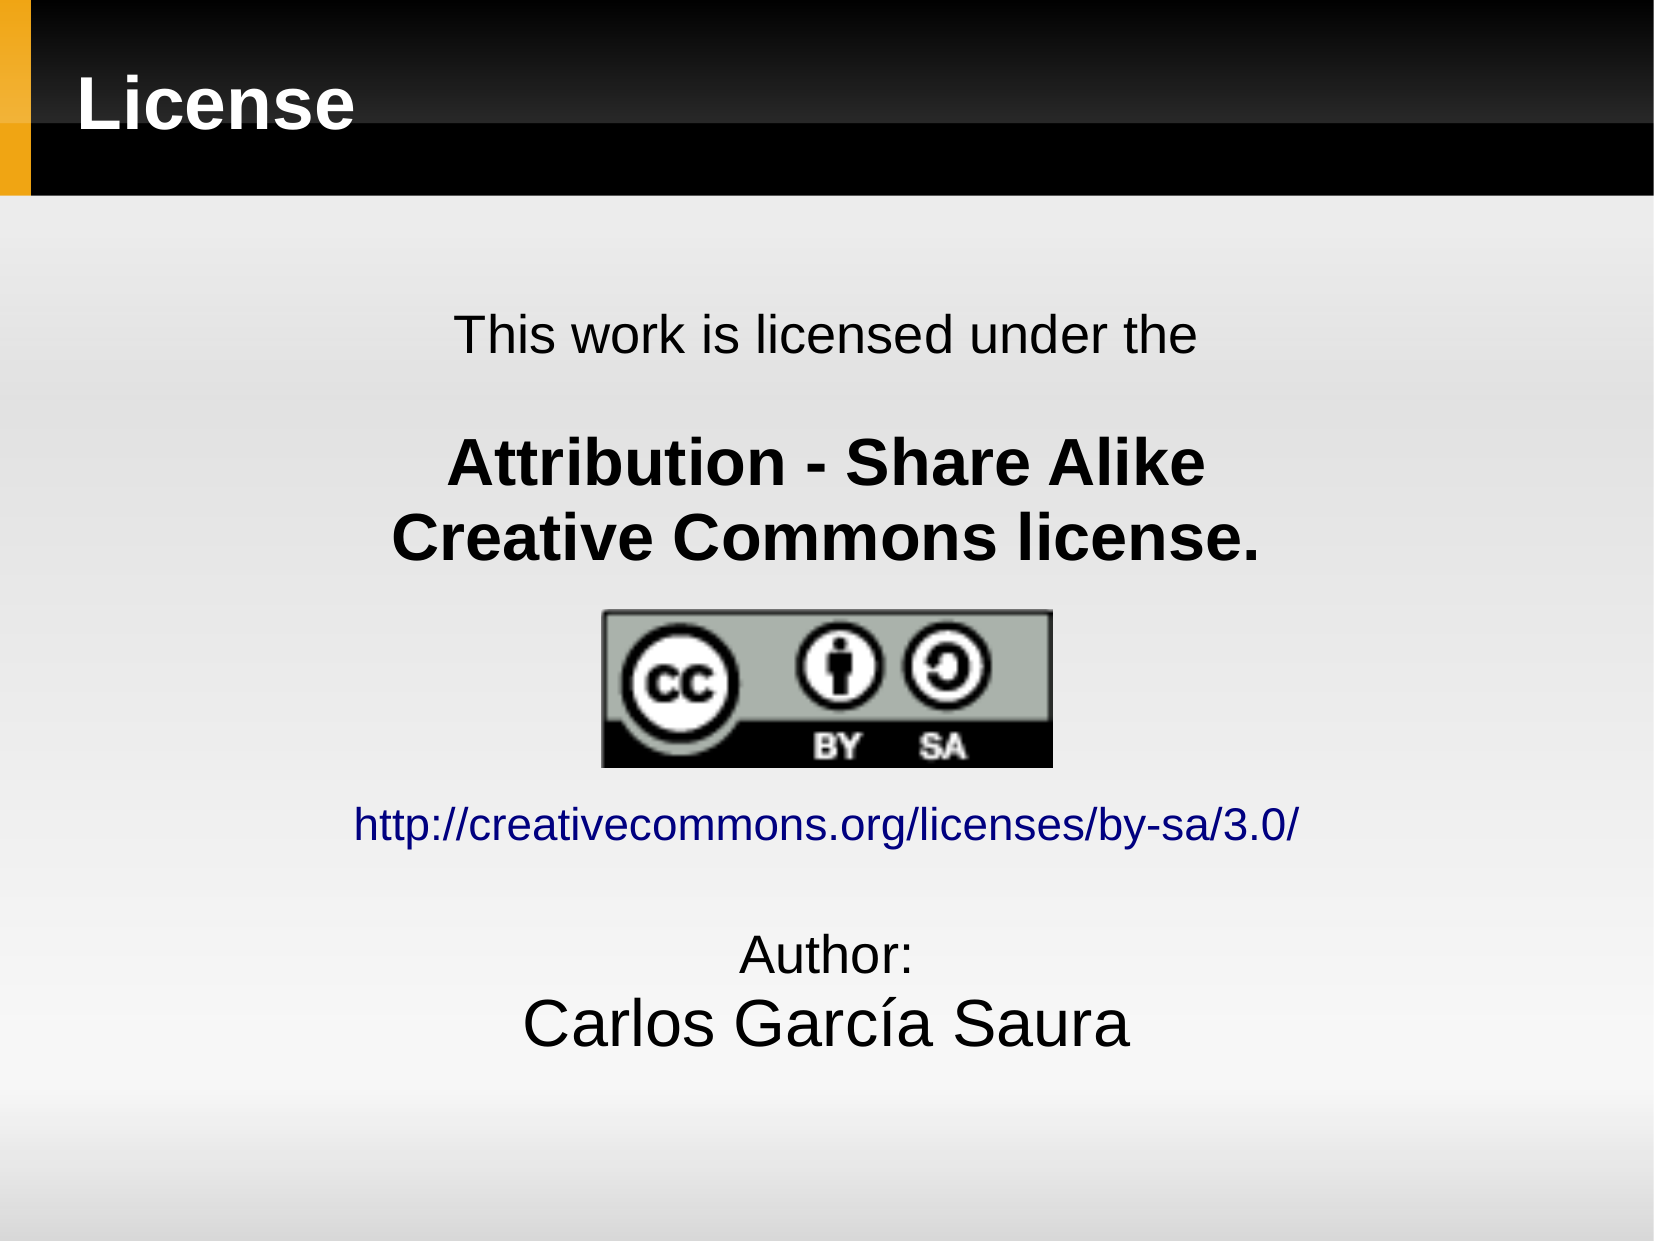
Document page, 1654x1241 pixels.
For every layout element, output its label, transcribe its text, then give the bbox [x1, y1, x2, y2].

text_box This work is licensed under the Attribution - Share Alike Creative Commons license. http://creativecommons.org/licenses/by-sa/3.0/ Author: Carlos García Saura [140, 236, 1514, 1224]
title License [76, 0, 1565, 208]
picture [0, 0, 1654, 1241]
